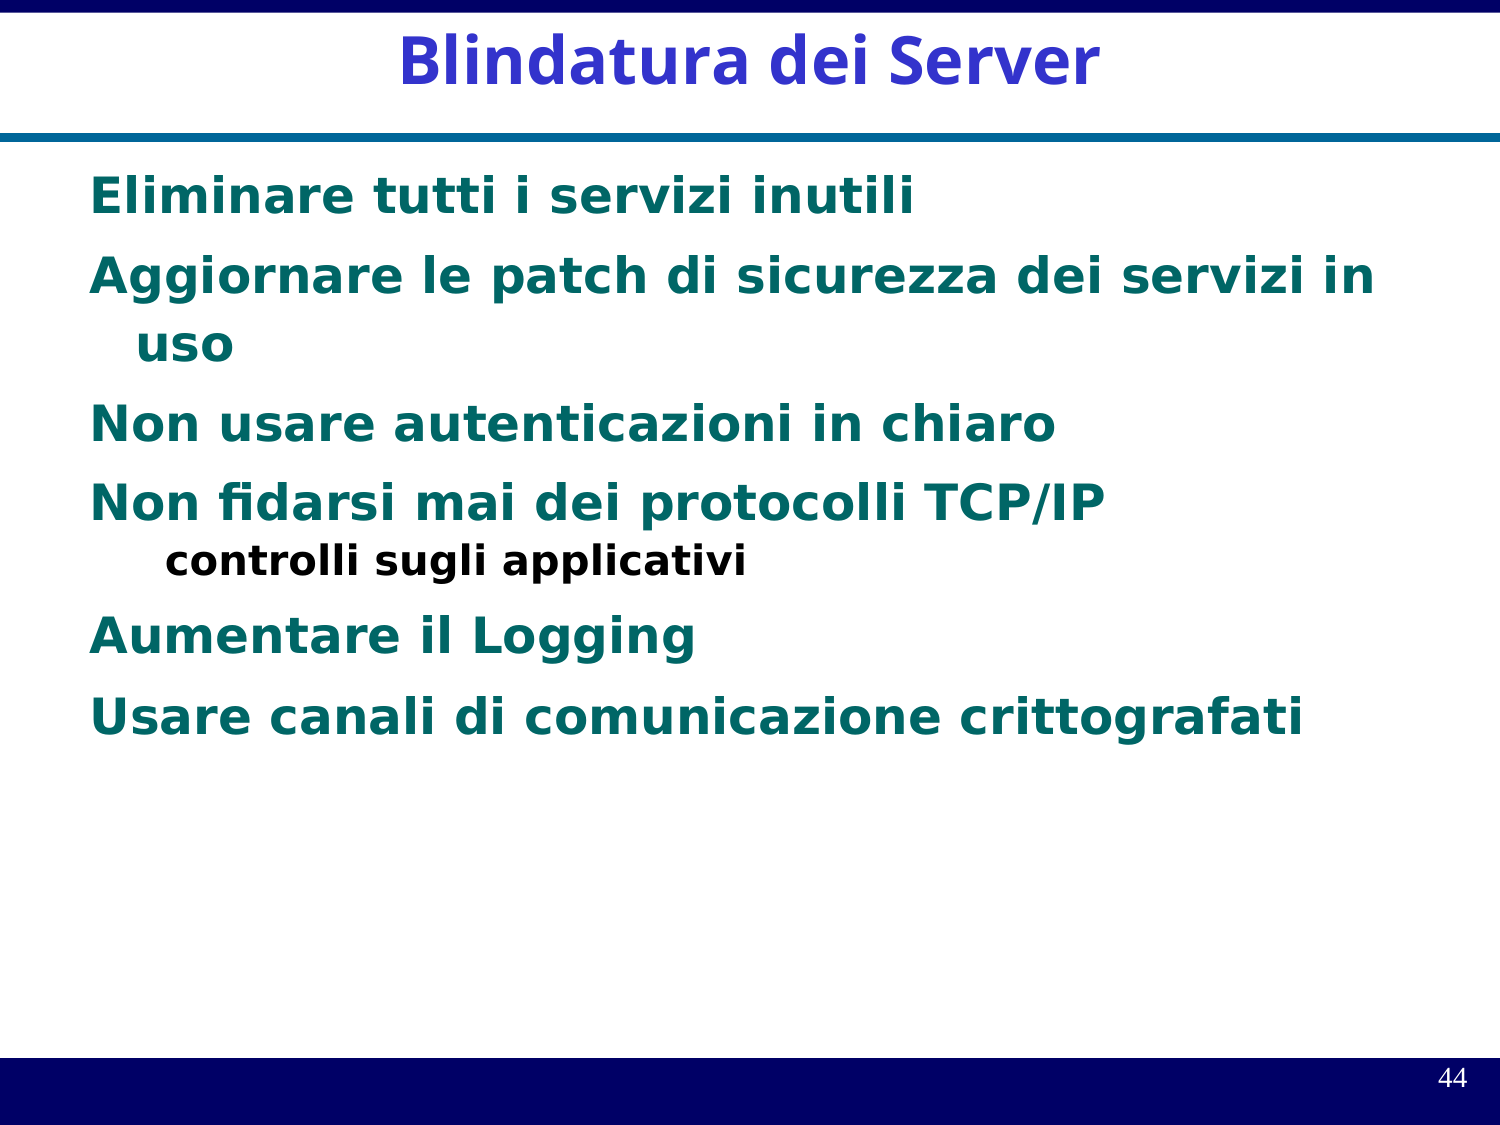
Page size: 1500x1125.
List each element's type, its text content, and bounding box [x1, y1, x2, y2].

text_box Eliminare tutti i servizi inutili Aggiornare le patch di sicurezza dei servizi in uso Non usare autenticazioni in chiaro Non fidarsi mai dei protocolli TCP/IP controlli sugli applicativi Aumentare il Logging Usare canali di comunicazione crittografati [0, 150, 1500, 776]
text_box Blindatura dei Server [62, 15, 1438, 110]
